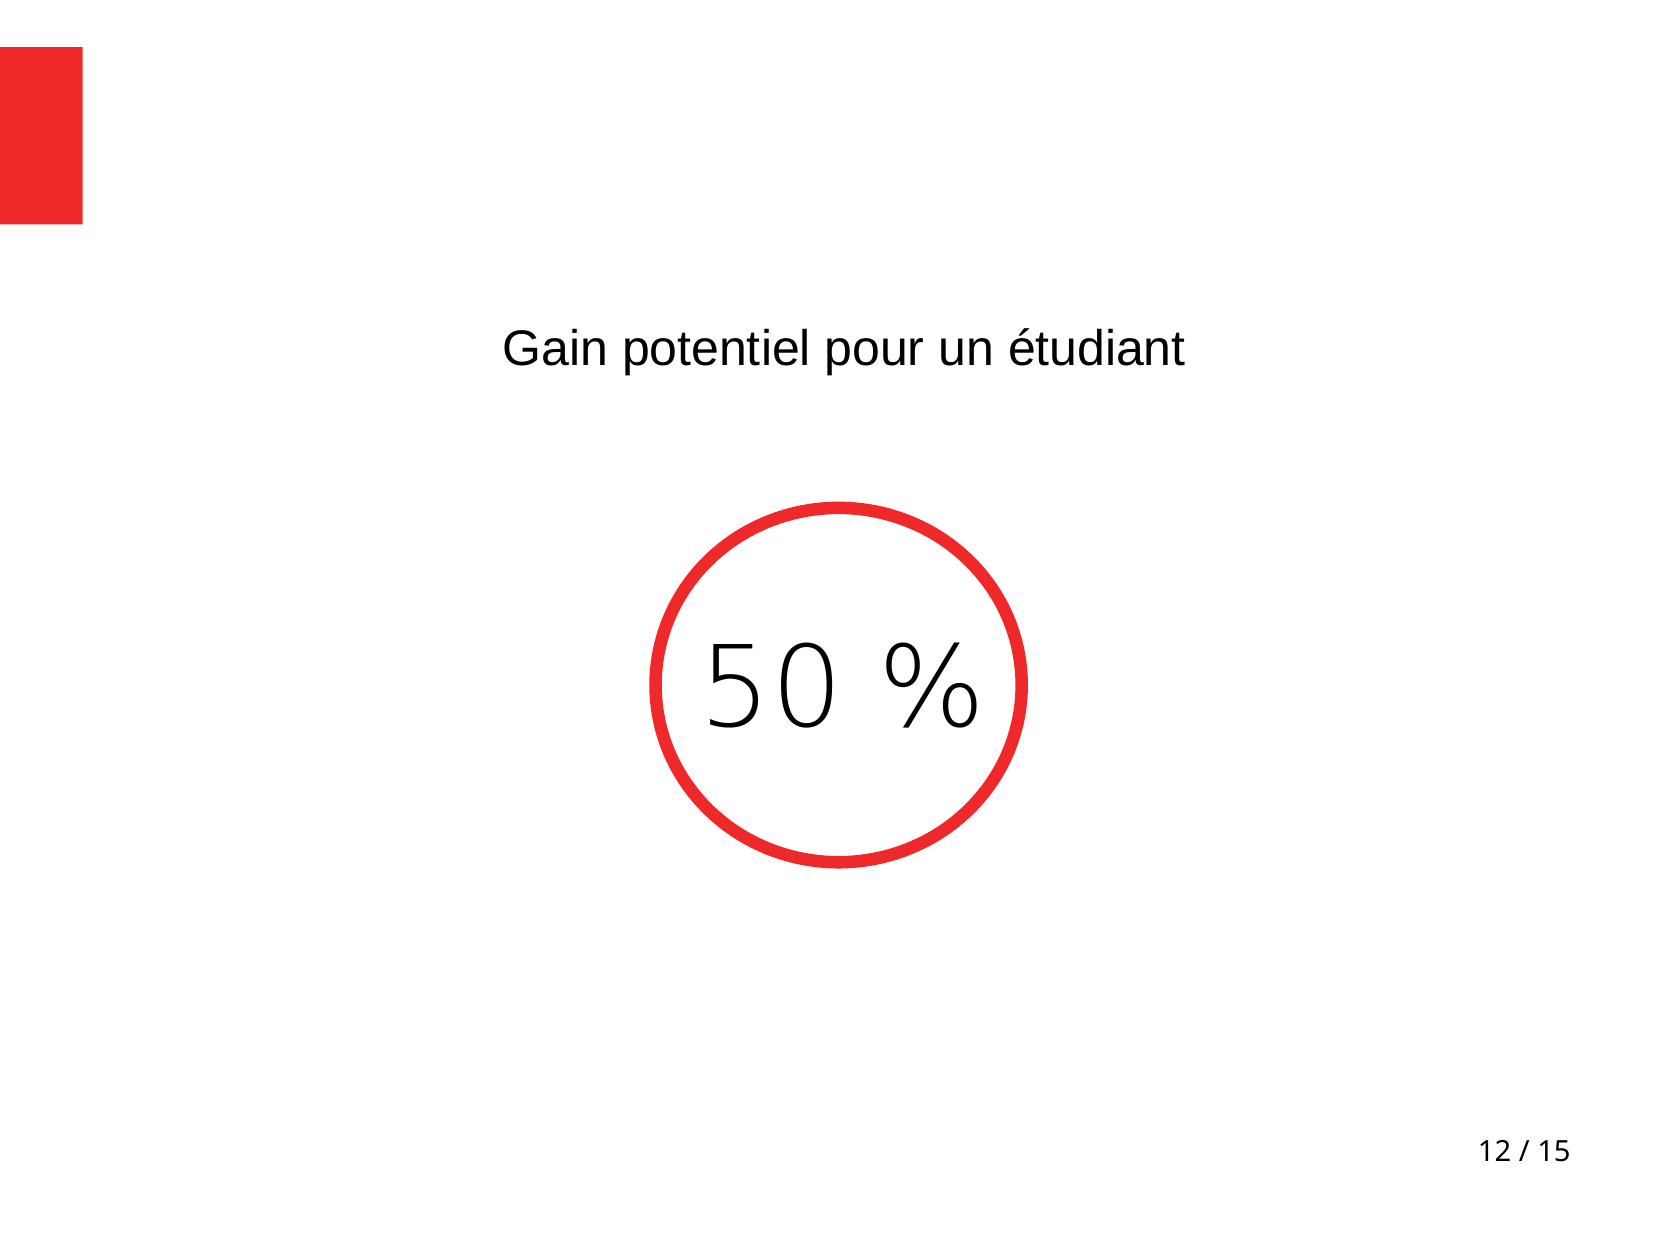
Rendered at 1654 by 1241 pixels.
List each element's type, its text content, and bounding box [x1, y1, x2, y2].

subtitle Gain potentiel pour un étudiant [118, 49, 1571, 1010]
text_box [655, 507, 1007, 863]
text_box [1016, 641, 1022, 729]
text_box 50 % [685, 614, 1016, 761]
